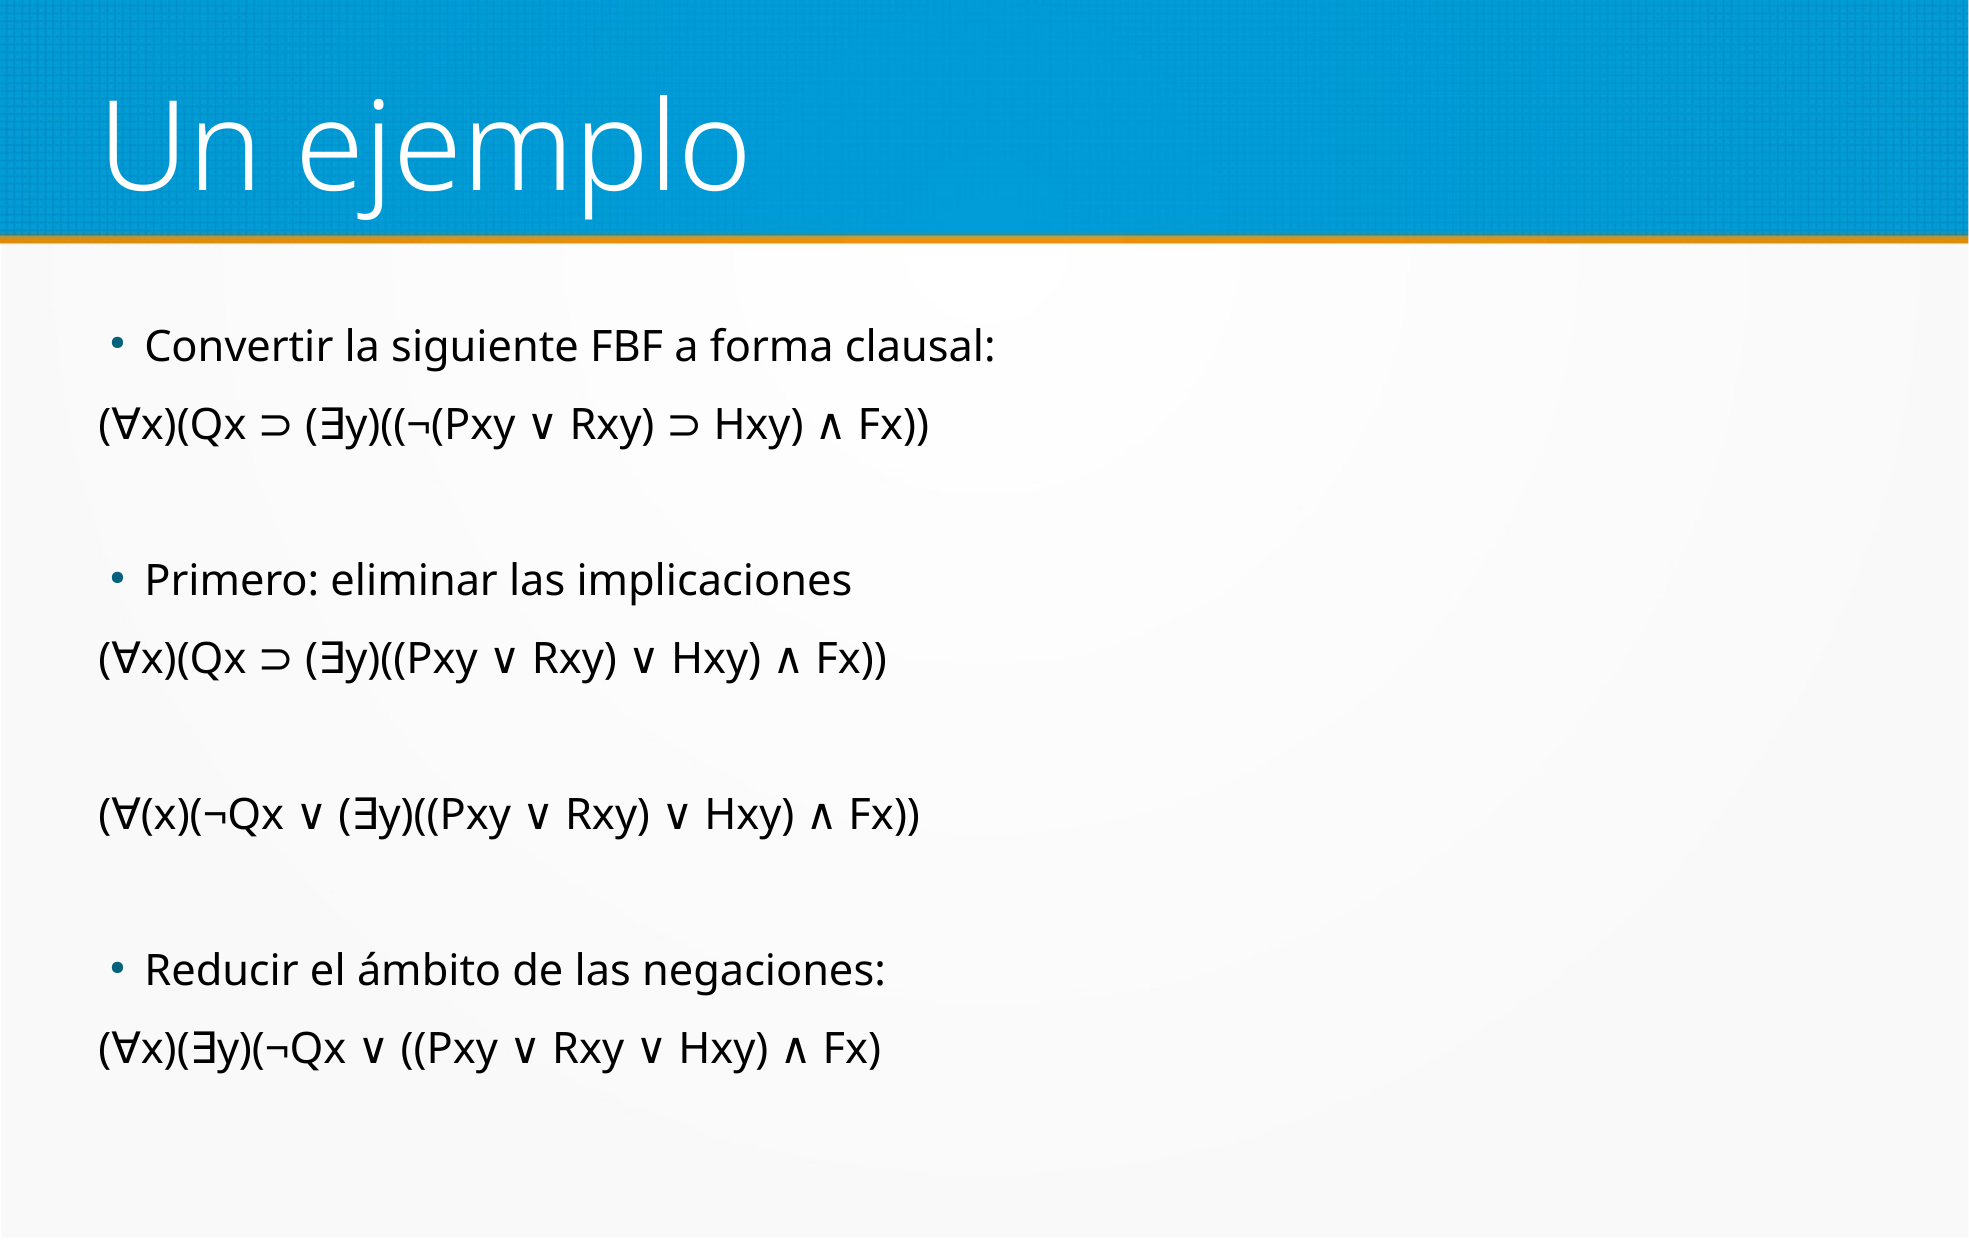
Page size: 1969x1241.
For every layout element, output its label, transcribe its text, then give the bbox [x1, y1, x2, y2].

picture [0, 233, 1969, 1241]
title Un ejemplo [98, 19, 1870, 227]
list Convertir la siguiente FBF a forma clausal: (∀x)(Qx ⊃ (∃y)((¬(Pxy ∨ Rxy) ⊃ Hxy) ∧ Fx)) Primero: eliminar las implicaciones (∀x)(Qx ⊃ (∃y)((Pxy ∨ Rxy) ∨ Hxy) ∧ Fx)) (∀(x)(¬Qx ∨ (∃y)((Pxy ∨ Rxy) ∨ Hxy) ∧ Fx)) Reducir el ámbito de las negaciones: (∀x)(∃y)(¬Qx ∨ ((Pxy ∨ Rxy ∨ Hxy) ∧ Fx) [98, 315, 1861, 1081]
